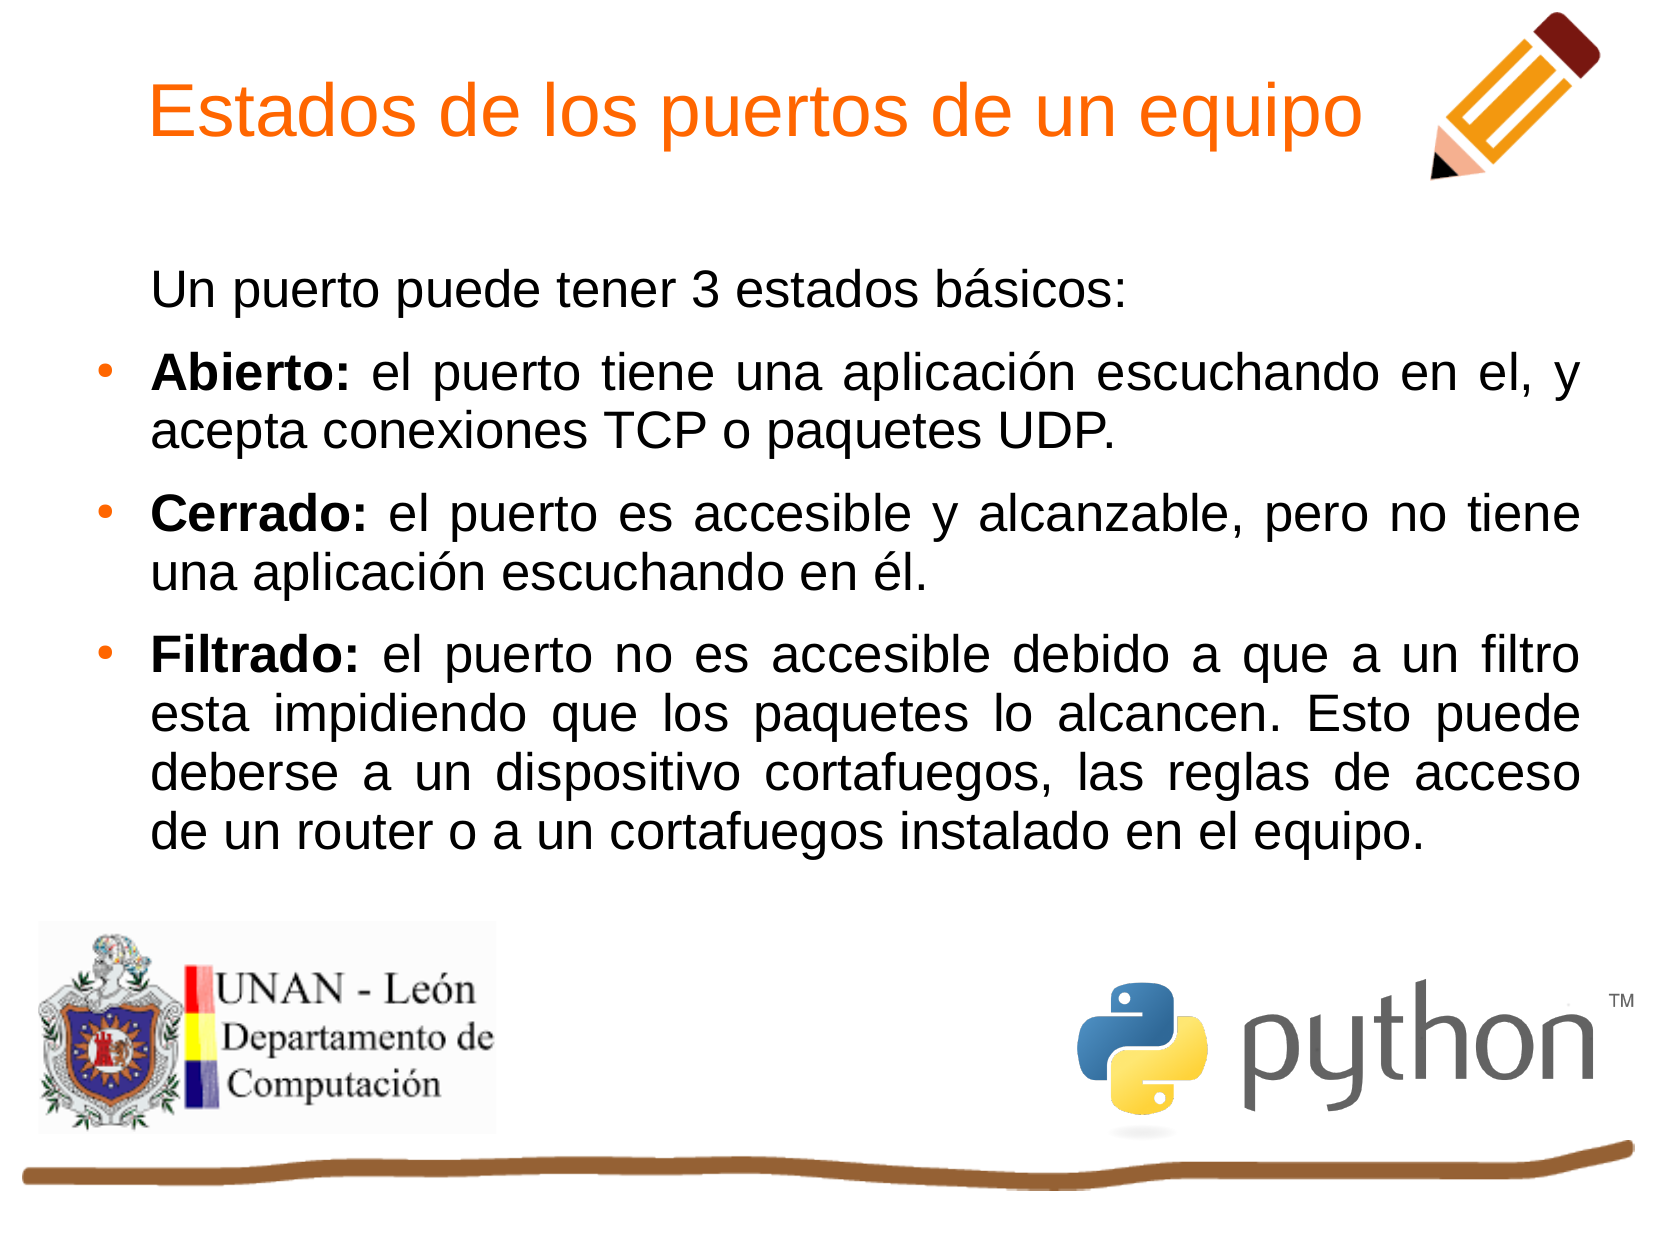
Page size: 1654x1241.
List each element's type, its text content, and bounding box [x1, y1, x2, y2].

title Estados de los puertos de un equipo [82, 49, 1430, 172]
picture [38, 921, 497, 1134]
picture [22, 970, 1647, 1191]
list Un puerto puede tener 3 estados básicos: Abierto: el puerto tiene una aplicación escuchando en el, y acepta conexiones TCP o paquetes UDP. Cerrado: el puerto es accesible y alcanzable, pero no tiene una aplicación escuchando en él. Filtrado: el puerto no es accesible debido a que a un filtro esta impidiendo que los paquetes lo alcancen. Esto puede deberse a un dispositivo cortafuegos, las reglas de acceso de un router o a un cortafuegos instalado en el equipo. [93, 259, 1583, 875]
picture [1430, 12, 1601, 181]
